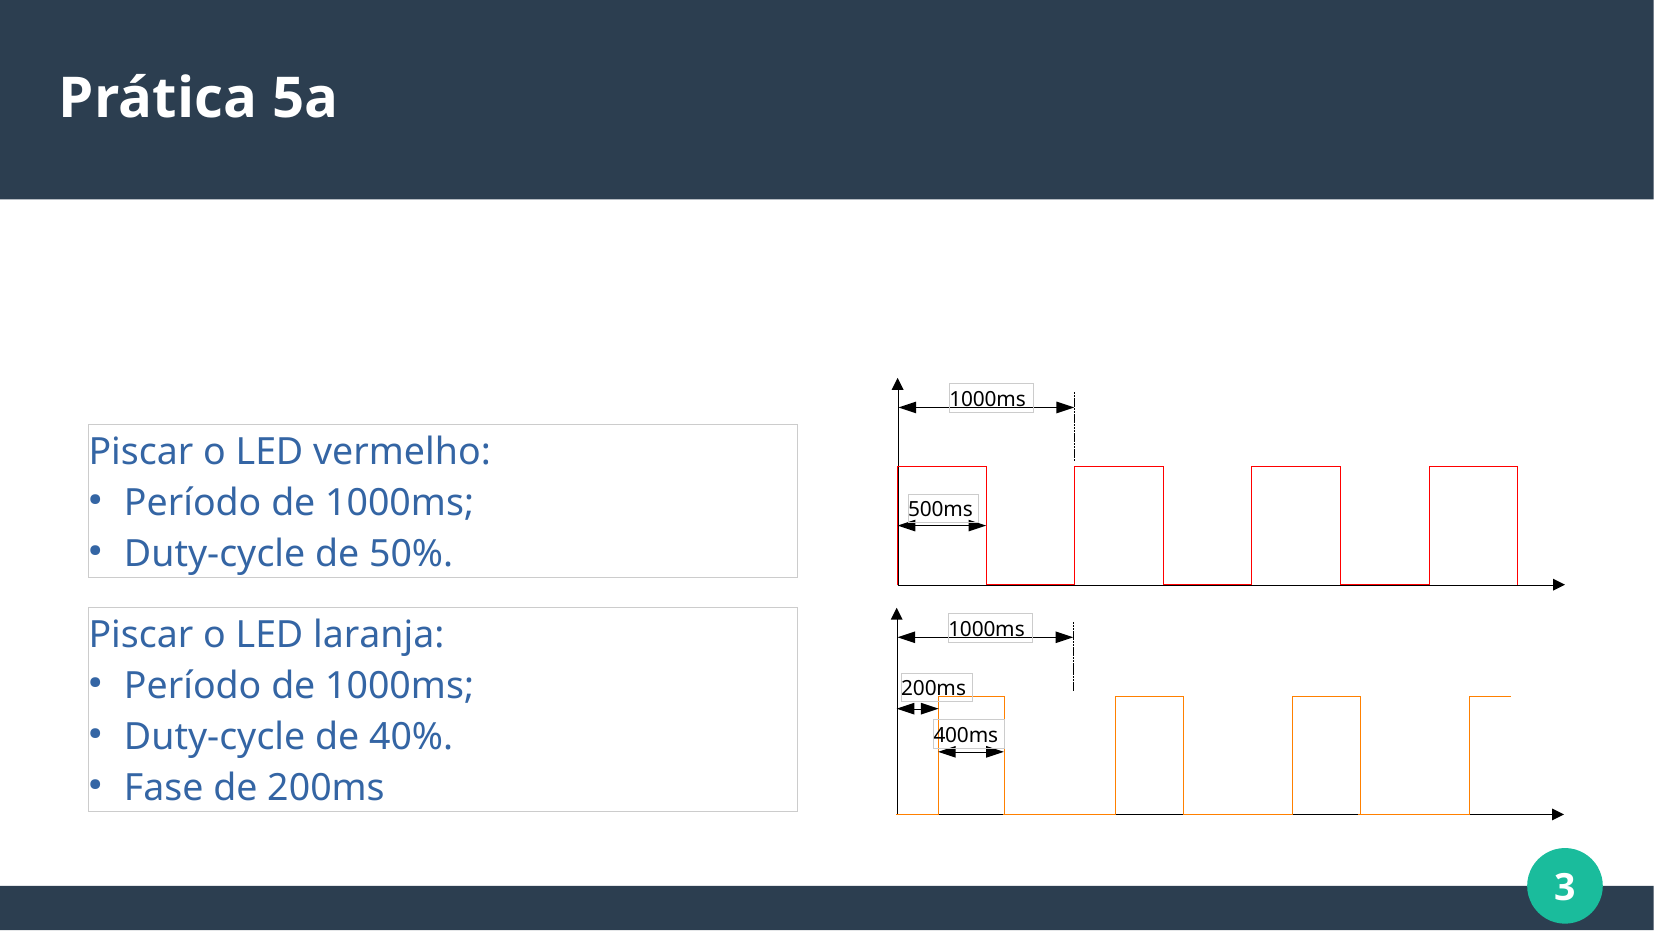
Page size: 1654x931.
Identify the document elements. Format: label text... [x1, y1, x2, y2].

text_box 500ms [908, 494, 979, 519]
title Prática 5a [59, 37, 1595, 155]
text_box 400ms [933, 719, 1005, 745]
text_box Piscar o LED vermelho: Período de 1000ms; Duty-cycle de 50%. [88, 424, 798, 556]
text_box 1000ms [949, 383, 1034, 409]
text_box 1000ms [948, 613, 1033, 639]
text_box 200ms [901, 673, 973, 698]
text_box Piscar o LED laranja: Período de 1000ms; Duty-cycle de 40%. Fase de 200ms [88, 607, 798, 782]
